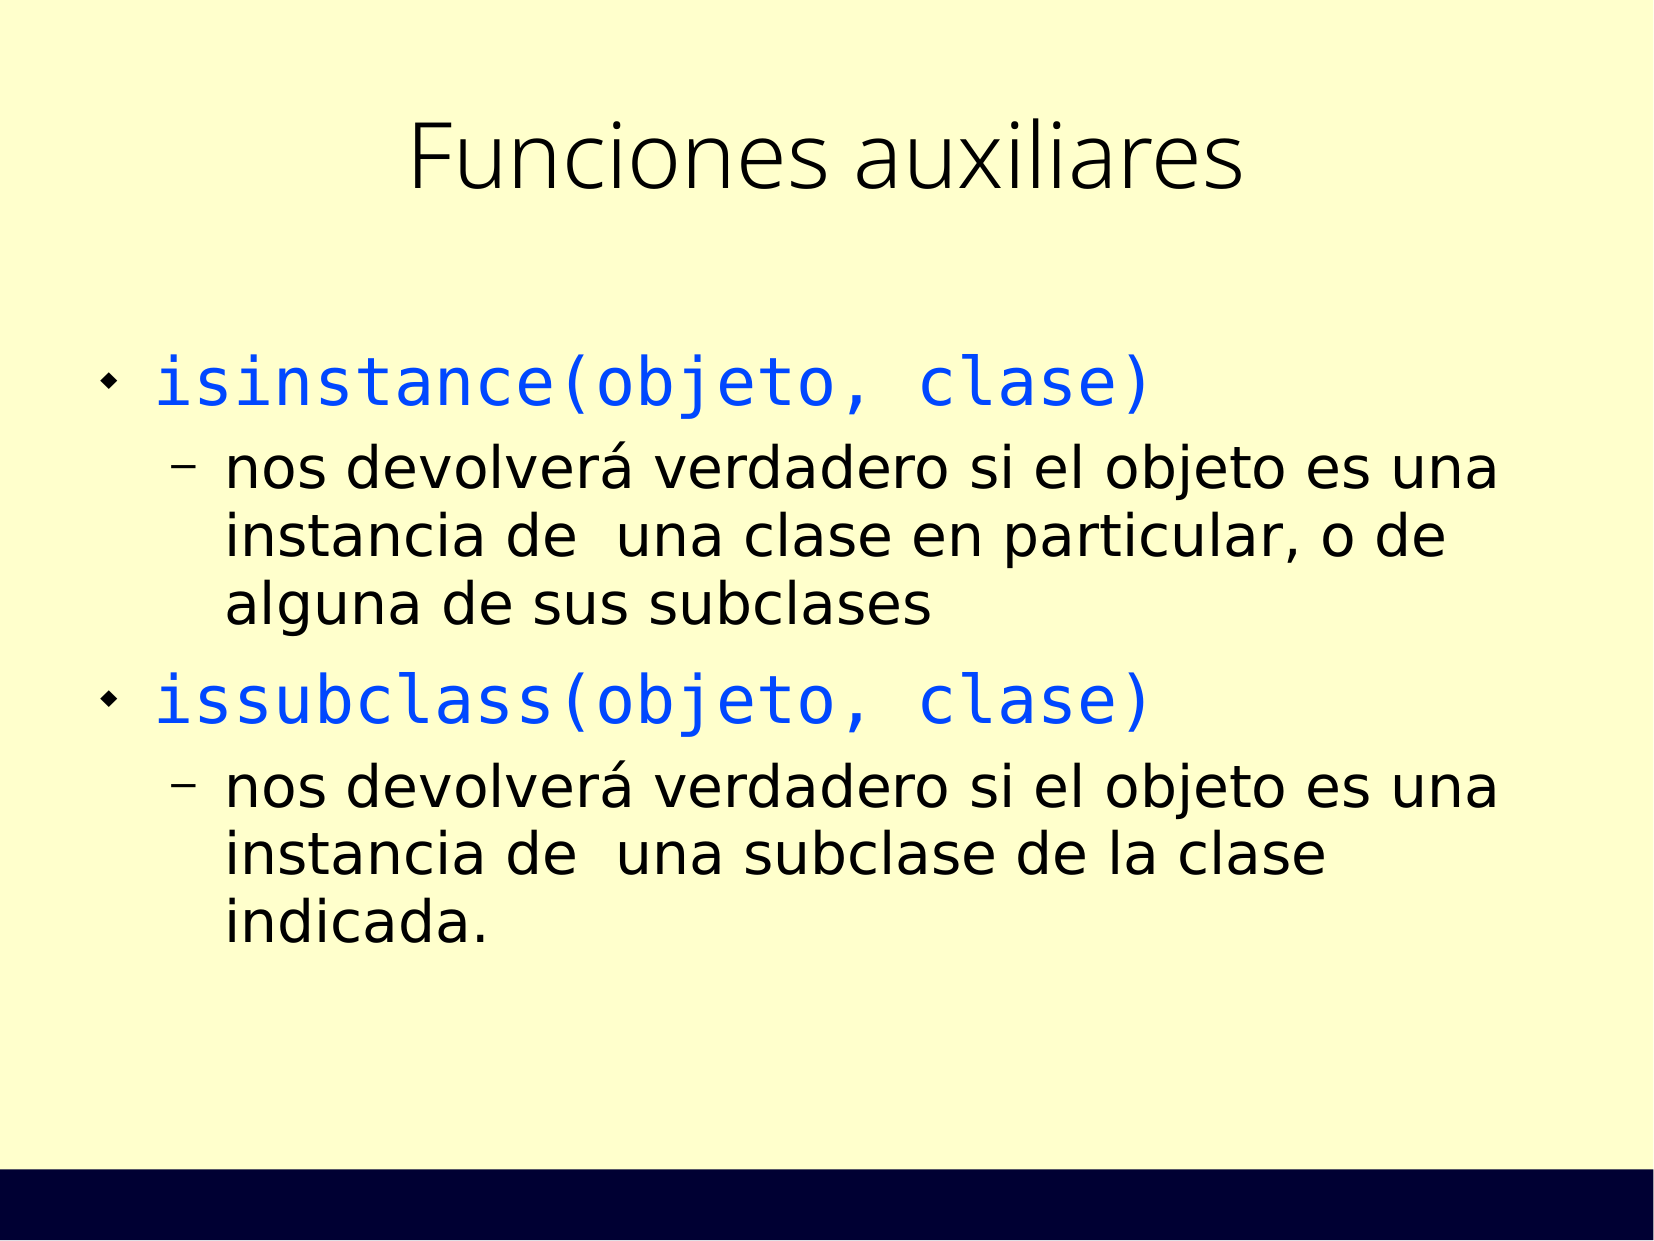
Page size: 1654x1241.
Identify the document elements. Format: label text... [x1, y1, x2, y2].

title Funciones auxiliares [82, 49, 1571, 257]
list isinstance(objeto, clase) nos devolverá verdadero si el objeto es una instancia de una clase en particular, o de alguna de sus subclases issubclass(objeto, clase) nos devolverá verdadero si el objeto es una instancia de una subclase de la clase indicada. [82, 290, 1538, 1010]
